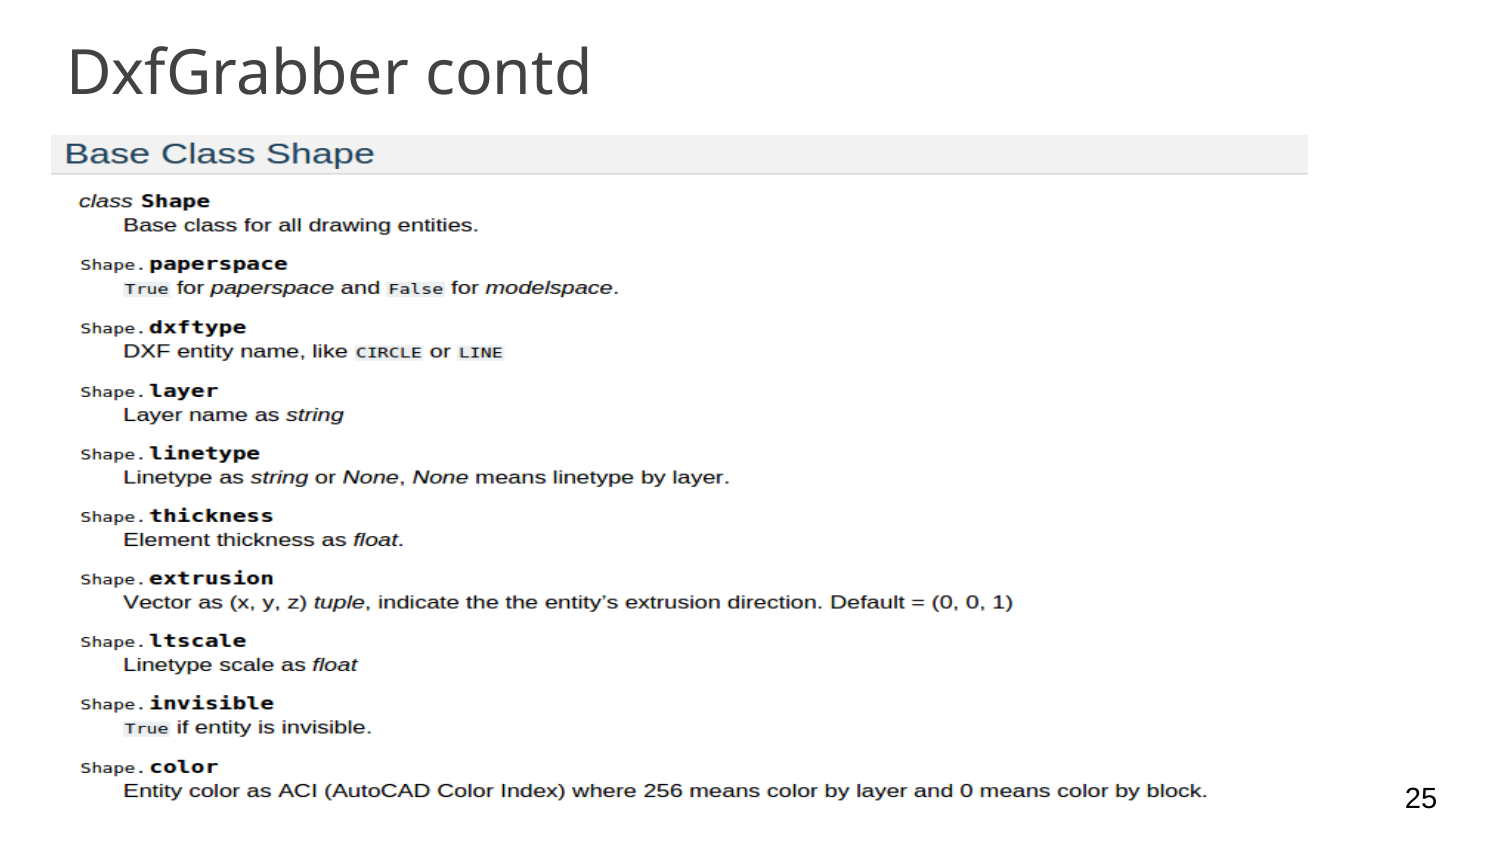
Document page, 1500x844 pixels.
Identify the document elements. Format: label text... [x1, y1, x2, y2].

slide_number <number> [1389, 764, 1480, 830]
picture [51, 135, 1308, 807]
title DxfGrabber contd [51, 16, 1449, 123]
